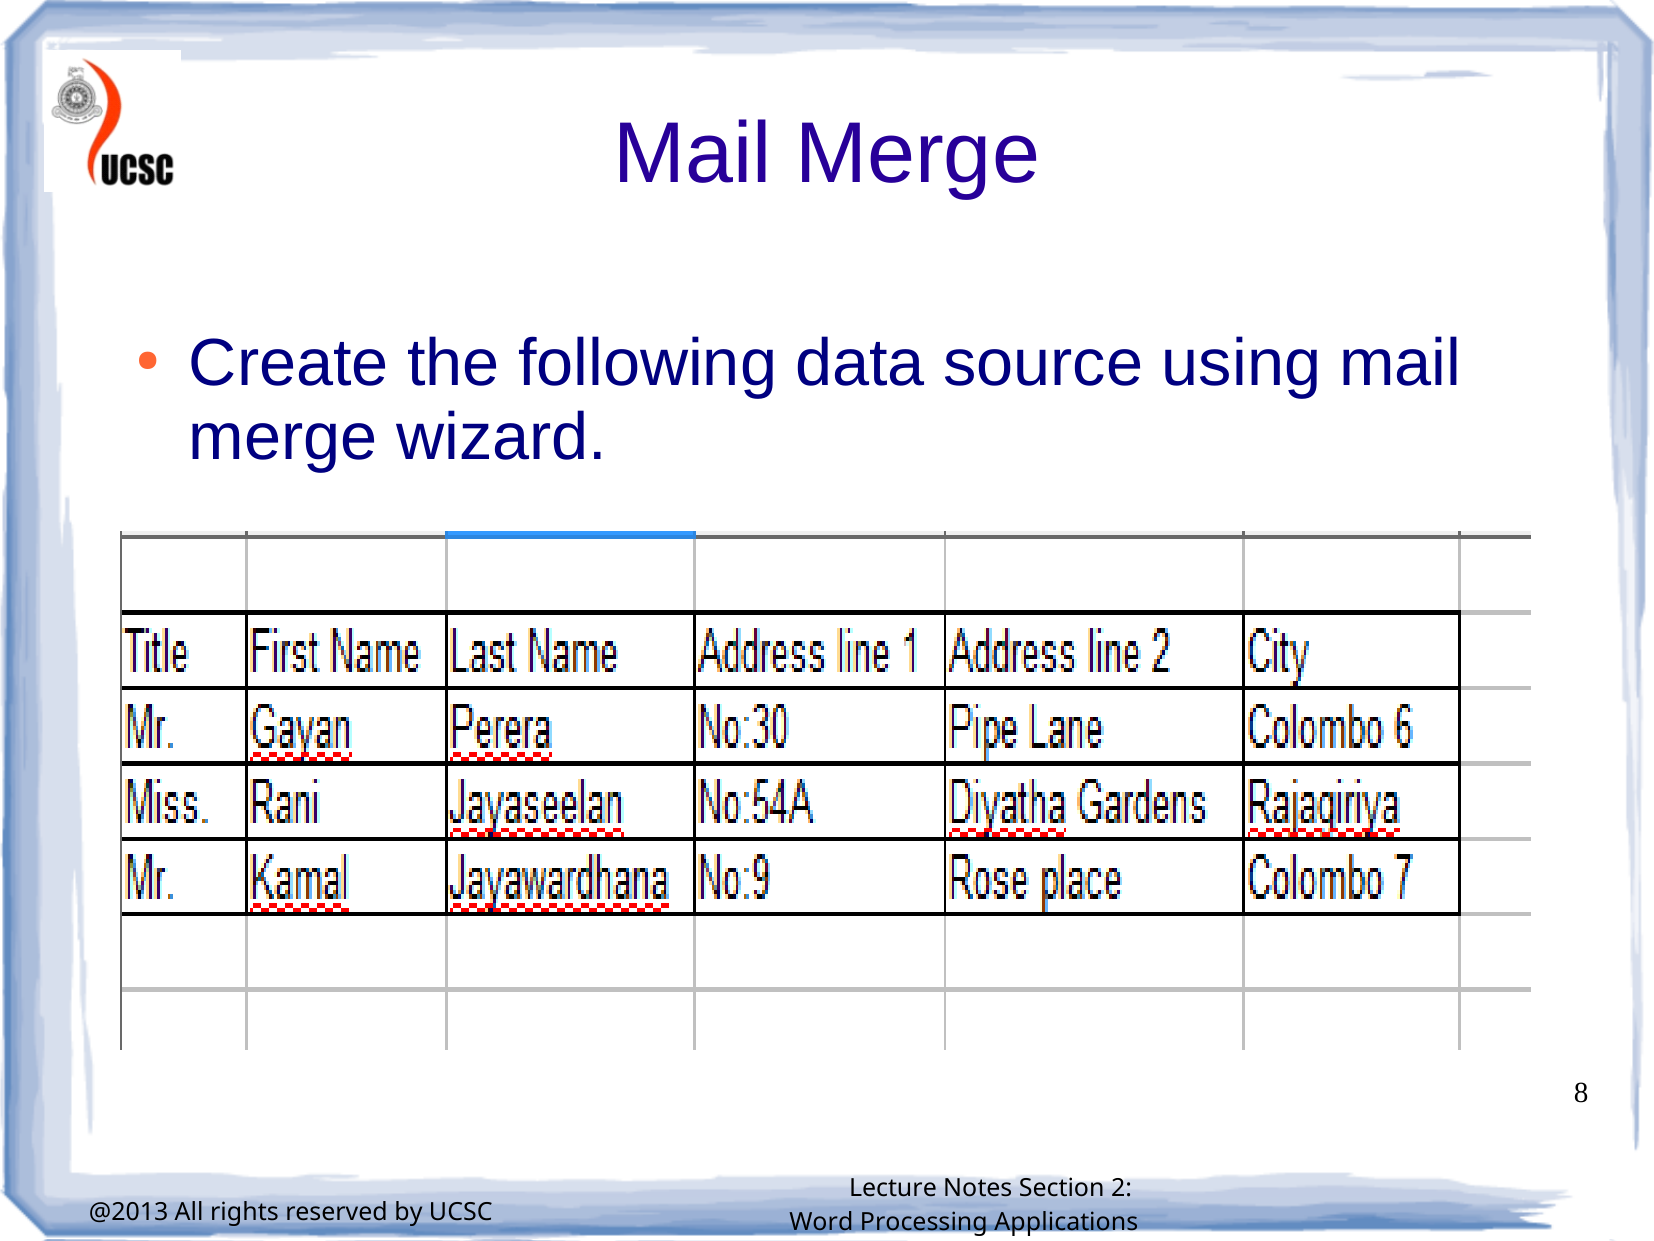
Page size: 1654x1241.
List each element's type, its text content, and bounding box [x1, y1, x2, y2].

picture [0, 0, 1654, 1241]
list Create the following data source using mail merge wizard. [118, 324, 1571, 649]
title Mail Merge [82, 49, 1571, 257]
